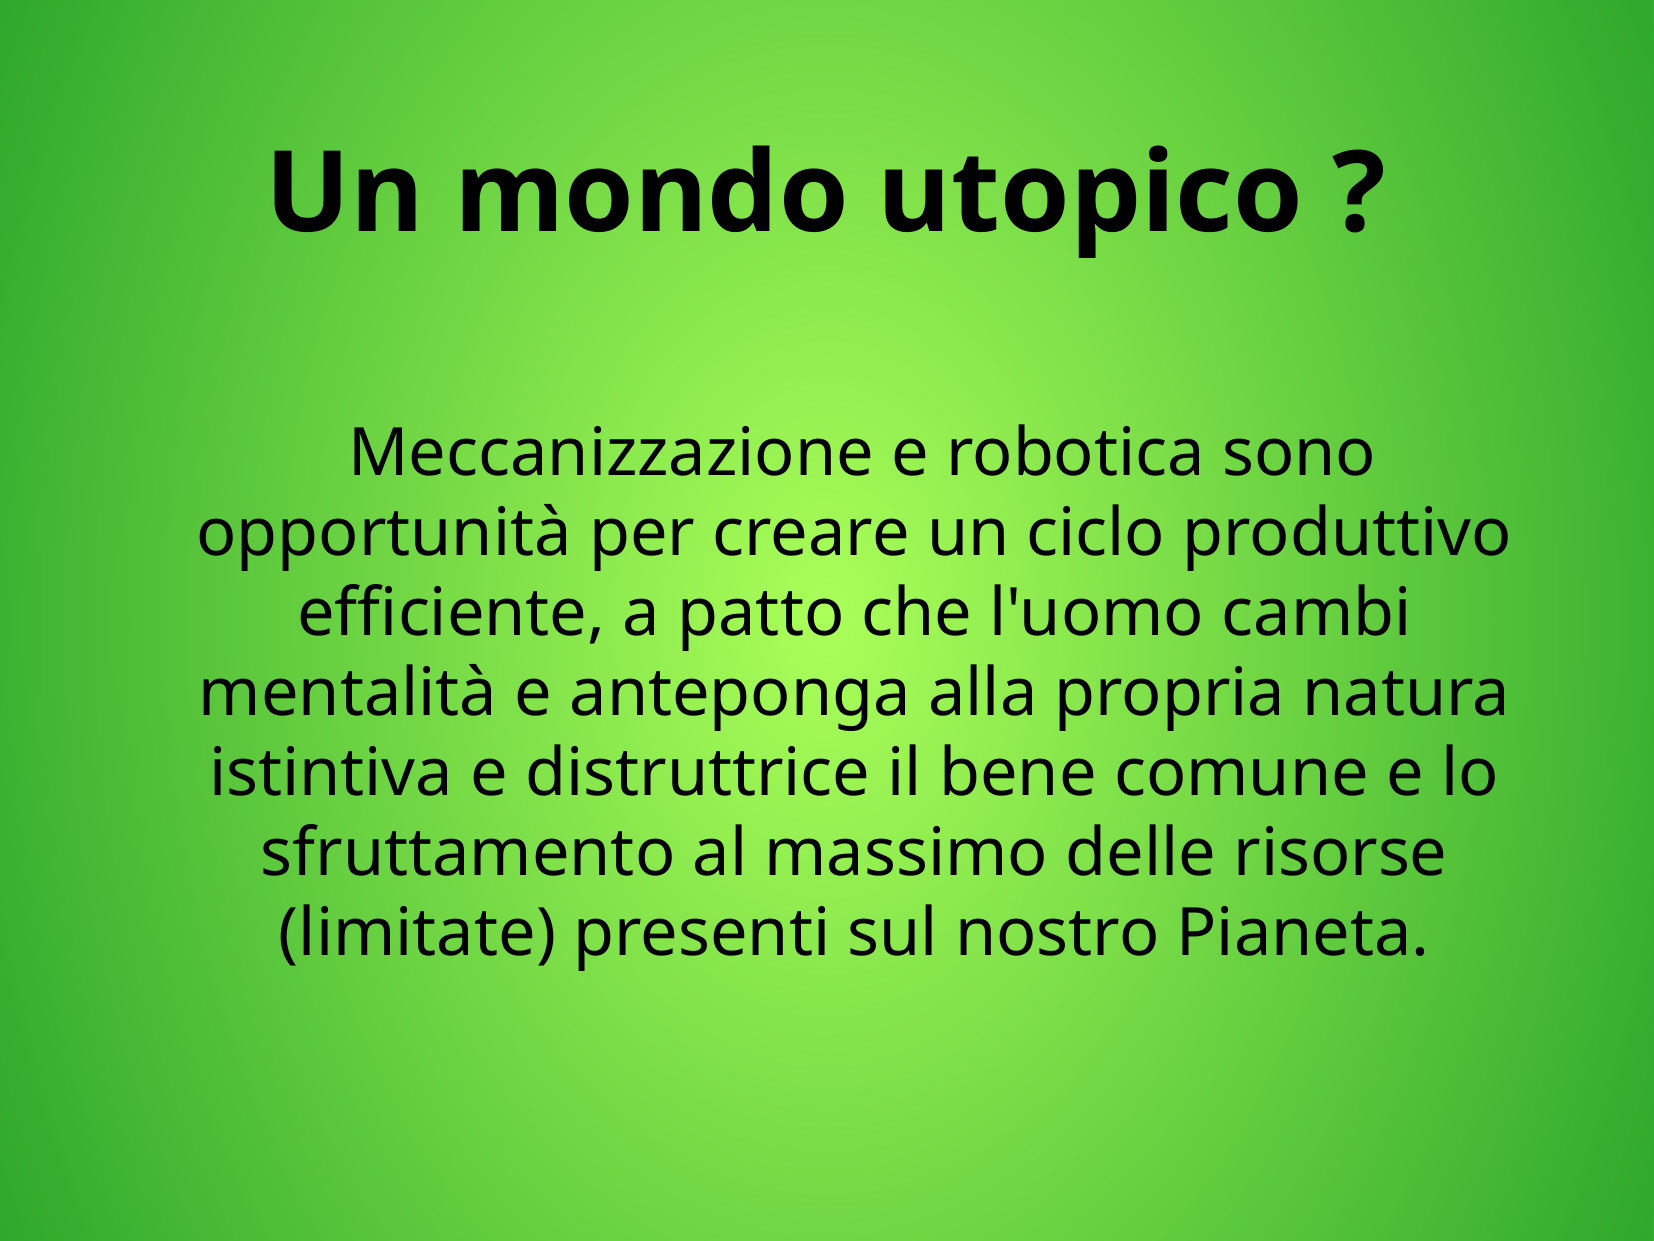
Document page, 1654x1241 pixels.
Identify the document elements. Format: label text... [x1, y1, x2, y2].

list Meccanizzazione e robotica sono opportunità per creare un ciclo produttivo efficiente, a patto che l'uomo cambi mentalità e anteponga alla propria natura istintiva e distruttrice il bene comune e lo sfruttamento al massimo delle risorse (limitate) presenti sul nostro Pianeta. [99, 401, 1554, 999]
title Un mondo utopico ? [99, 19, 1554, 262]
